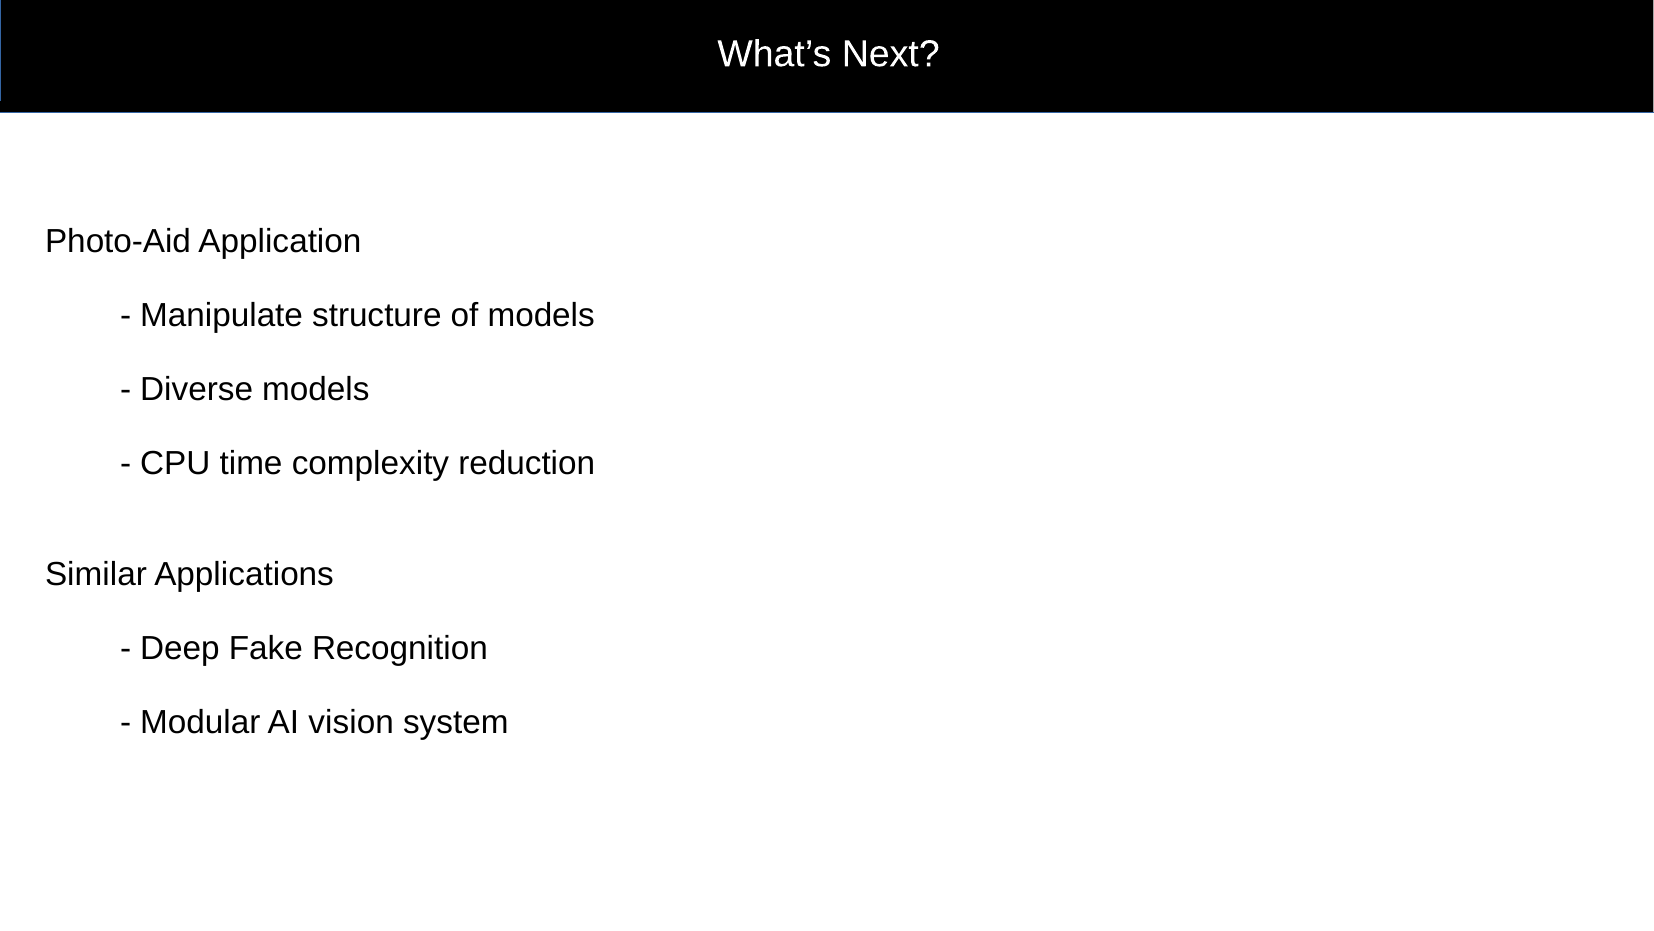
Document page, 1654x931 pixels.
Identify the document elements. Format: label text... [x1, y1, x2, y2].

text_box What’s Next? [0, 0, 1654, 113]
text_box Photo-Aid Application - Manipulate structure of models - Diverse models - CPU time complexity reduction Similar Applications - Deep Fake Recognition - Modular AI vision system [30, 177, 1613, 823]
